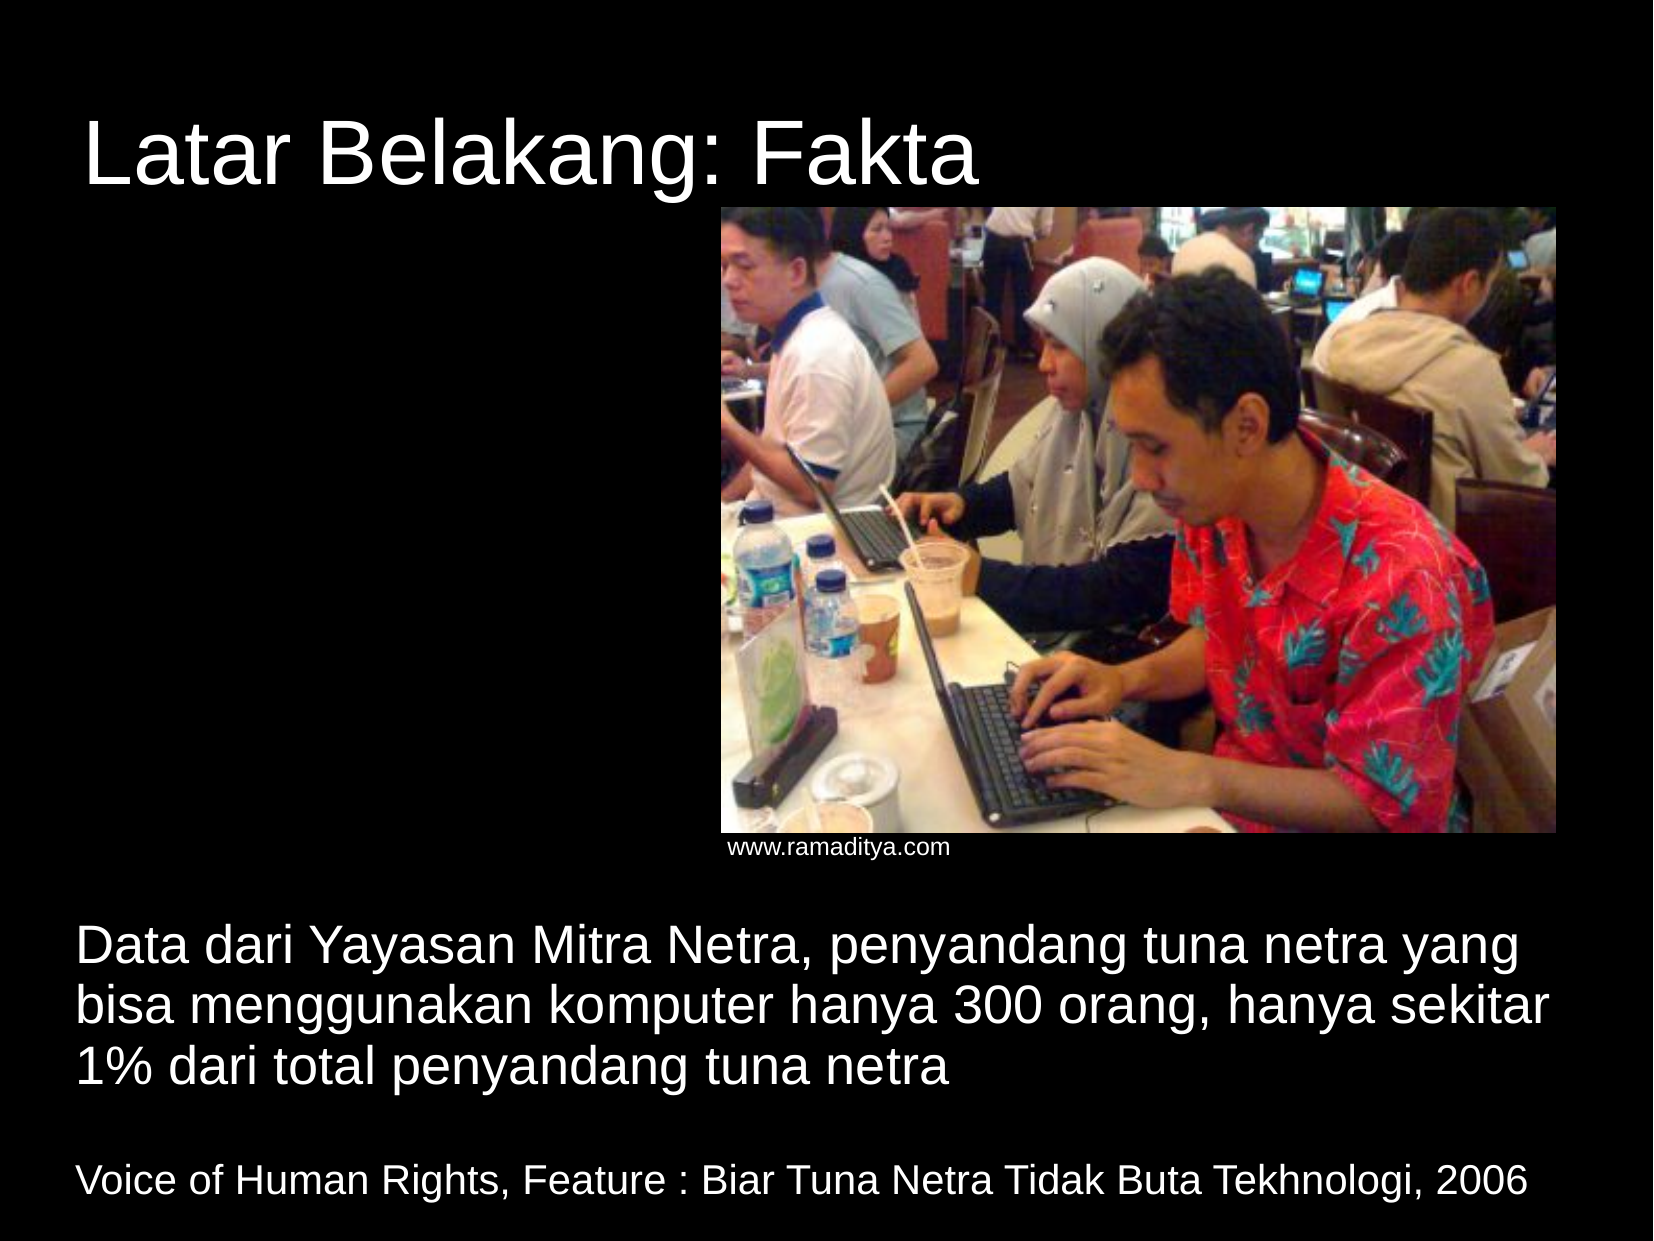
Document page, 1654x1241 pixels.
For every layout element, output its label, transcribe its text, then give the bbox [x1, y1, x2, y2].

picture [721, 207, 1556, 833]
subtitle Data dari Yayasan Mitra Netra, penyandang tuna netra yang bisa menggunakan komputer hanya 300 orang, hanya sekitar 1% dari total penyandang tuna netra Voice of Human Rights, Feature : Biar Tuna Netra Tidak Buta Tekhnologi, 2006 [75, 889, 1563, 1228]
title Latar Belakang: Fakta [82, 56, 1571, 250]
text_box www.ramaditya.com [712, 825, 1051, 868]
